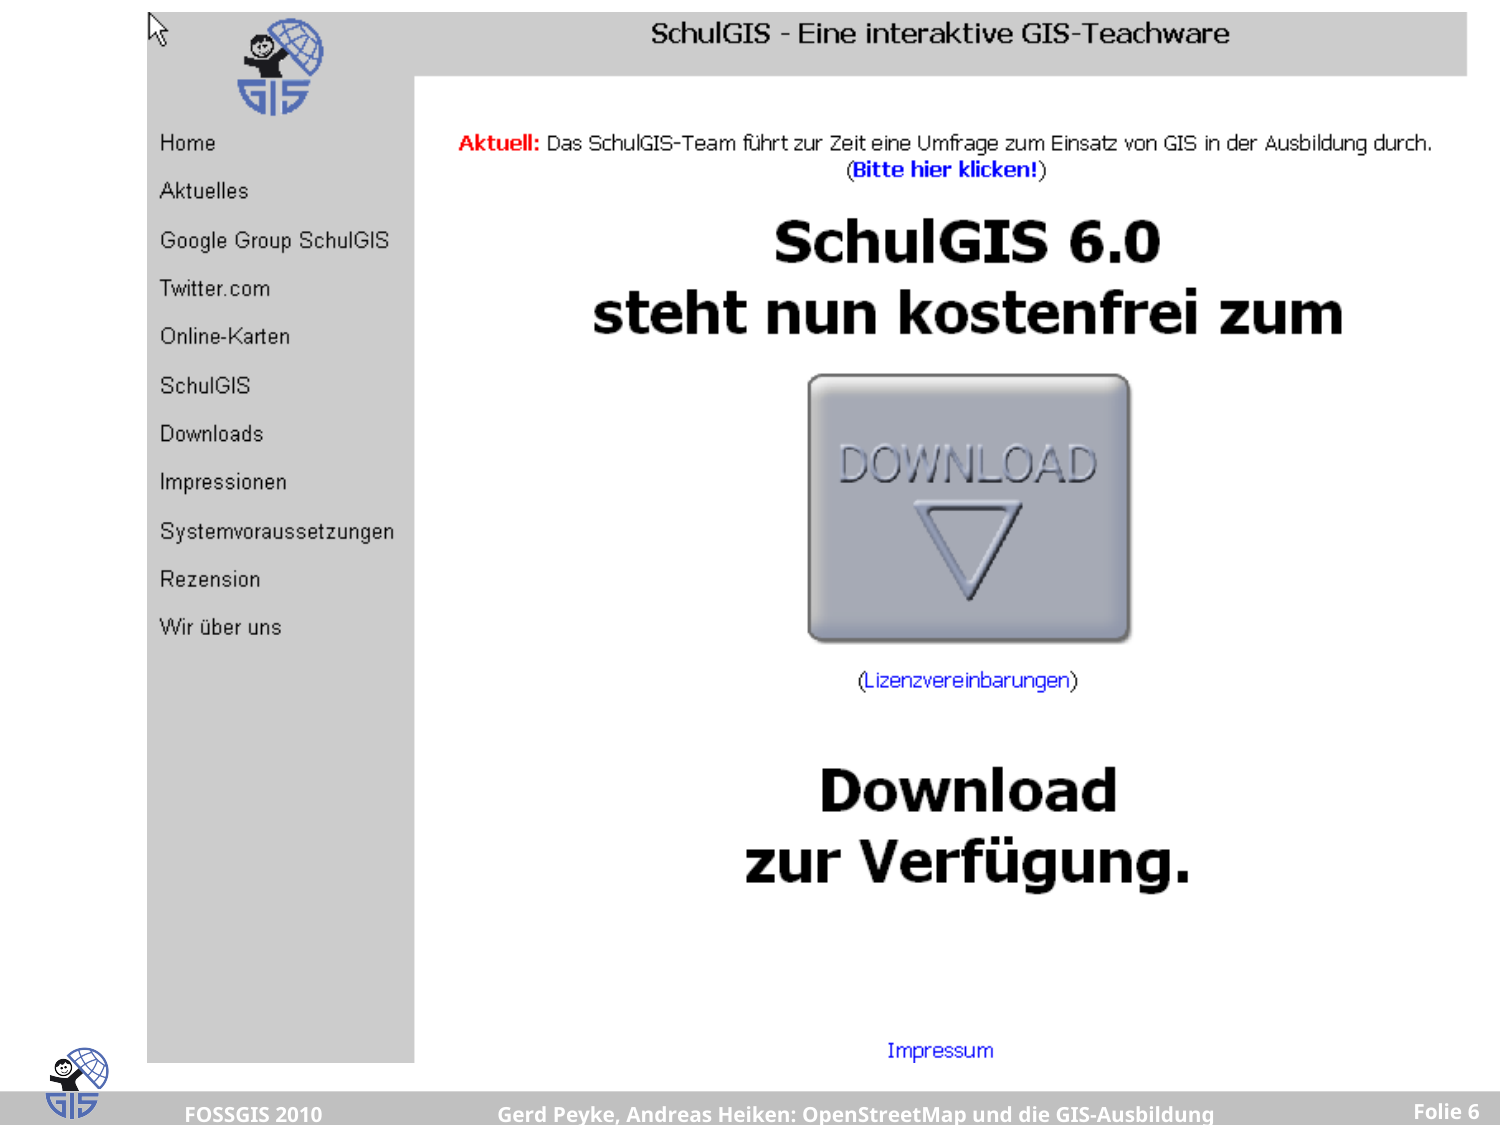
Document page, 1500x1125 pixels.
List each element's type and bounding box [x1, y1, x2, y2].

picture [147, 12, 1469, 1063]
picture [44, 1047, 110, 1120]
